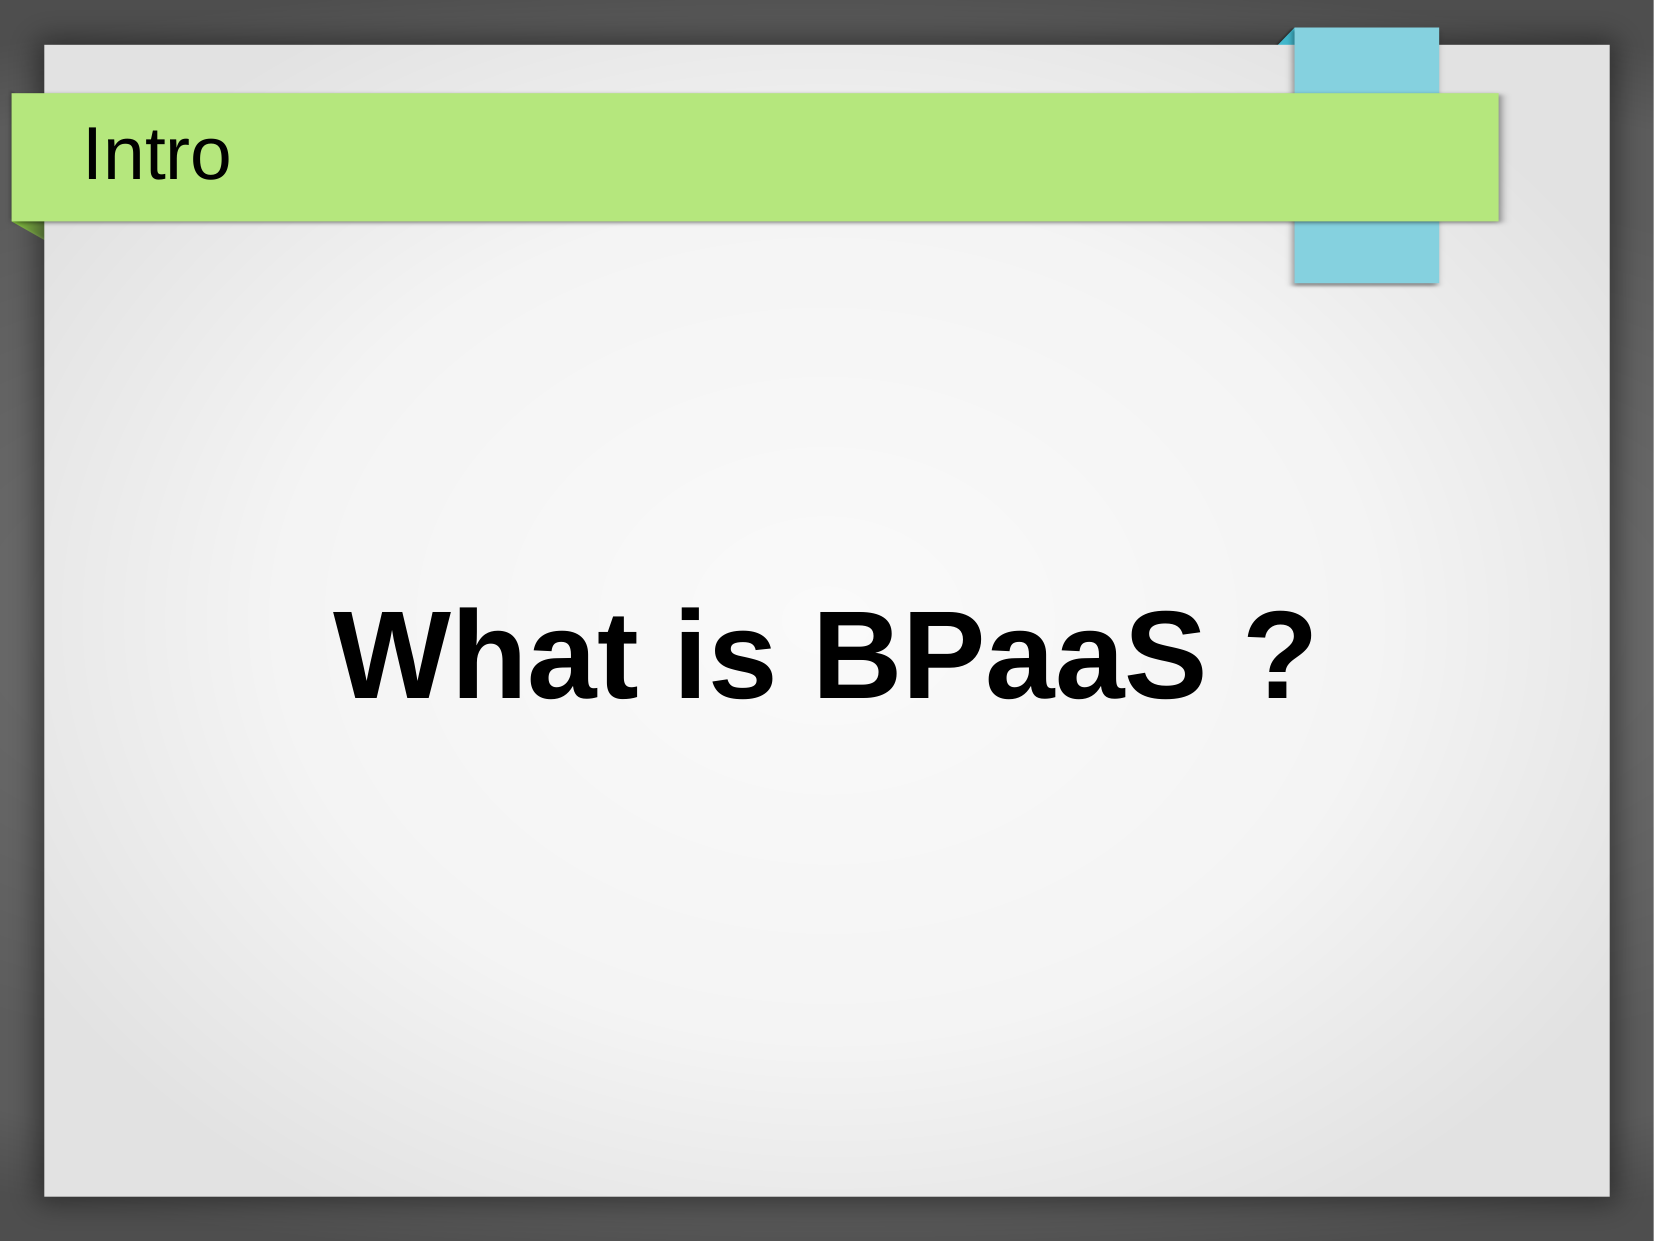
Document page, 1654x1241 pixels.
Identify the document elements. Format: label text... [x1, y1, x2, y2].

subtitle What is BPaaS ? [82, 295, 1571, 1015]
title Intro [82, 94, 1264, 213]
picture [0, 0, 1654, 1241]
